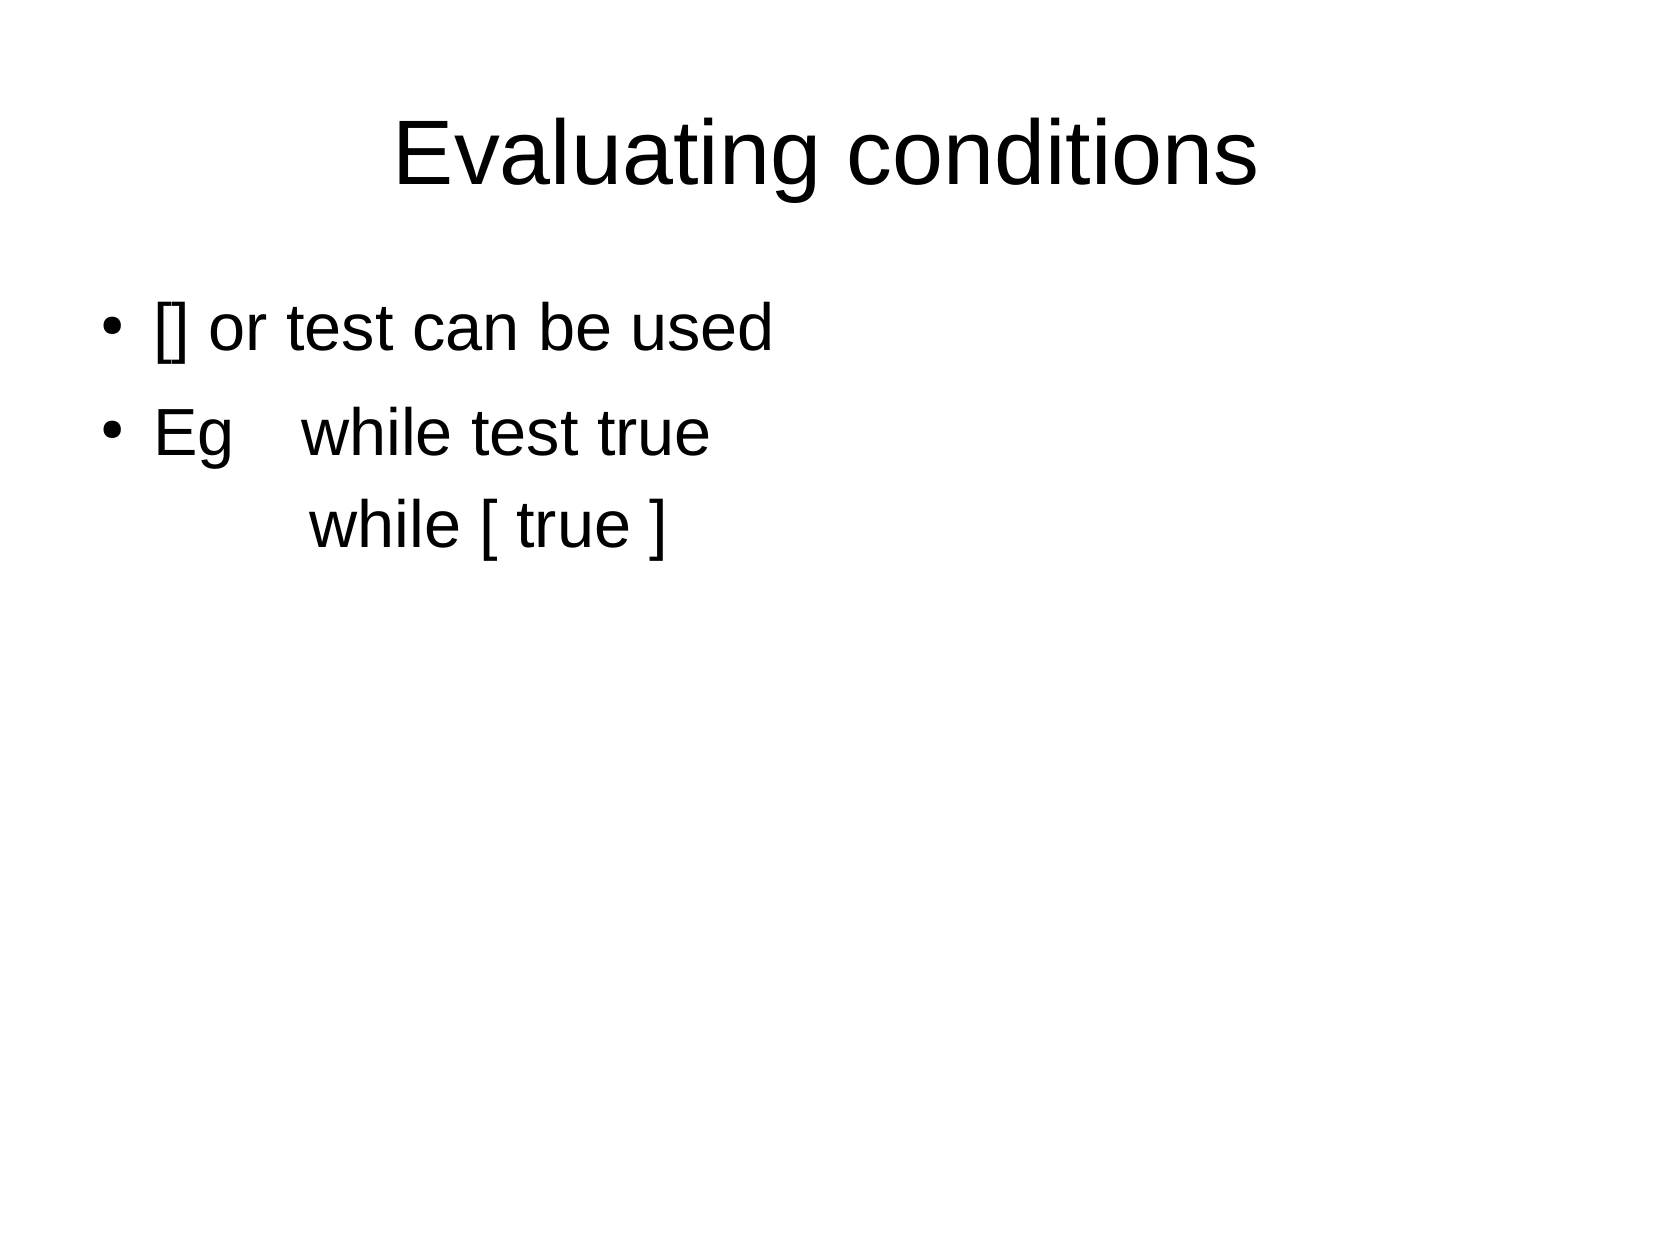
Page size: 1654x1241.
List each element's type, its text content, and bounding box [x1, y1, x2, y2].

title Evaluating conditions [82, 49, 1571, 257]
list [] or test can be used Eg while test true while [ true ] [82, 290, 1571, 1010]
